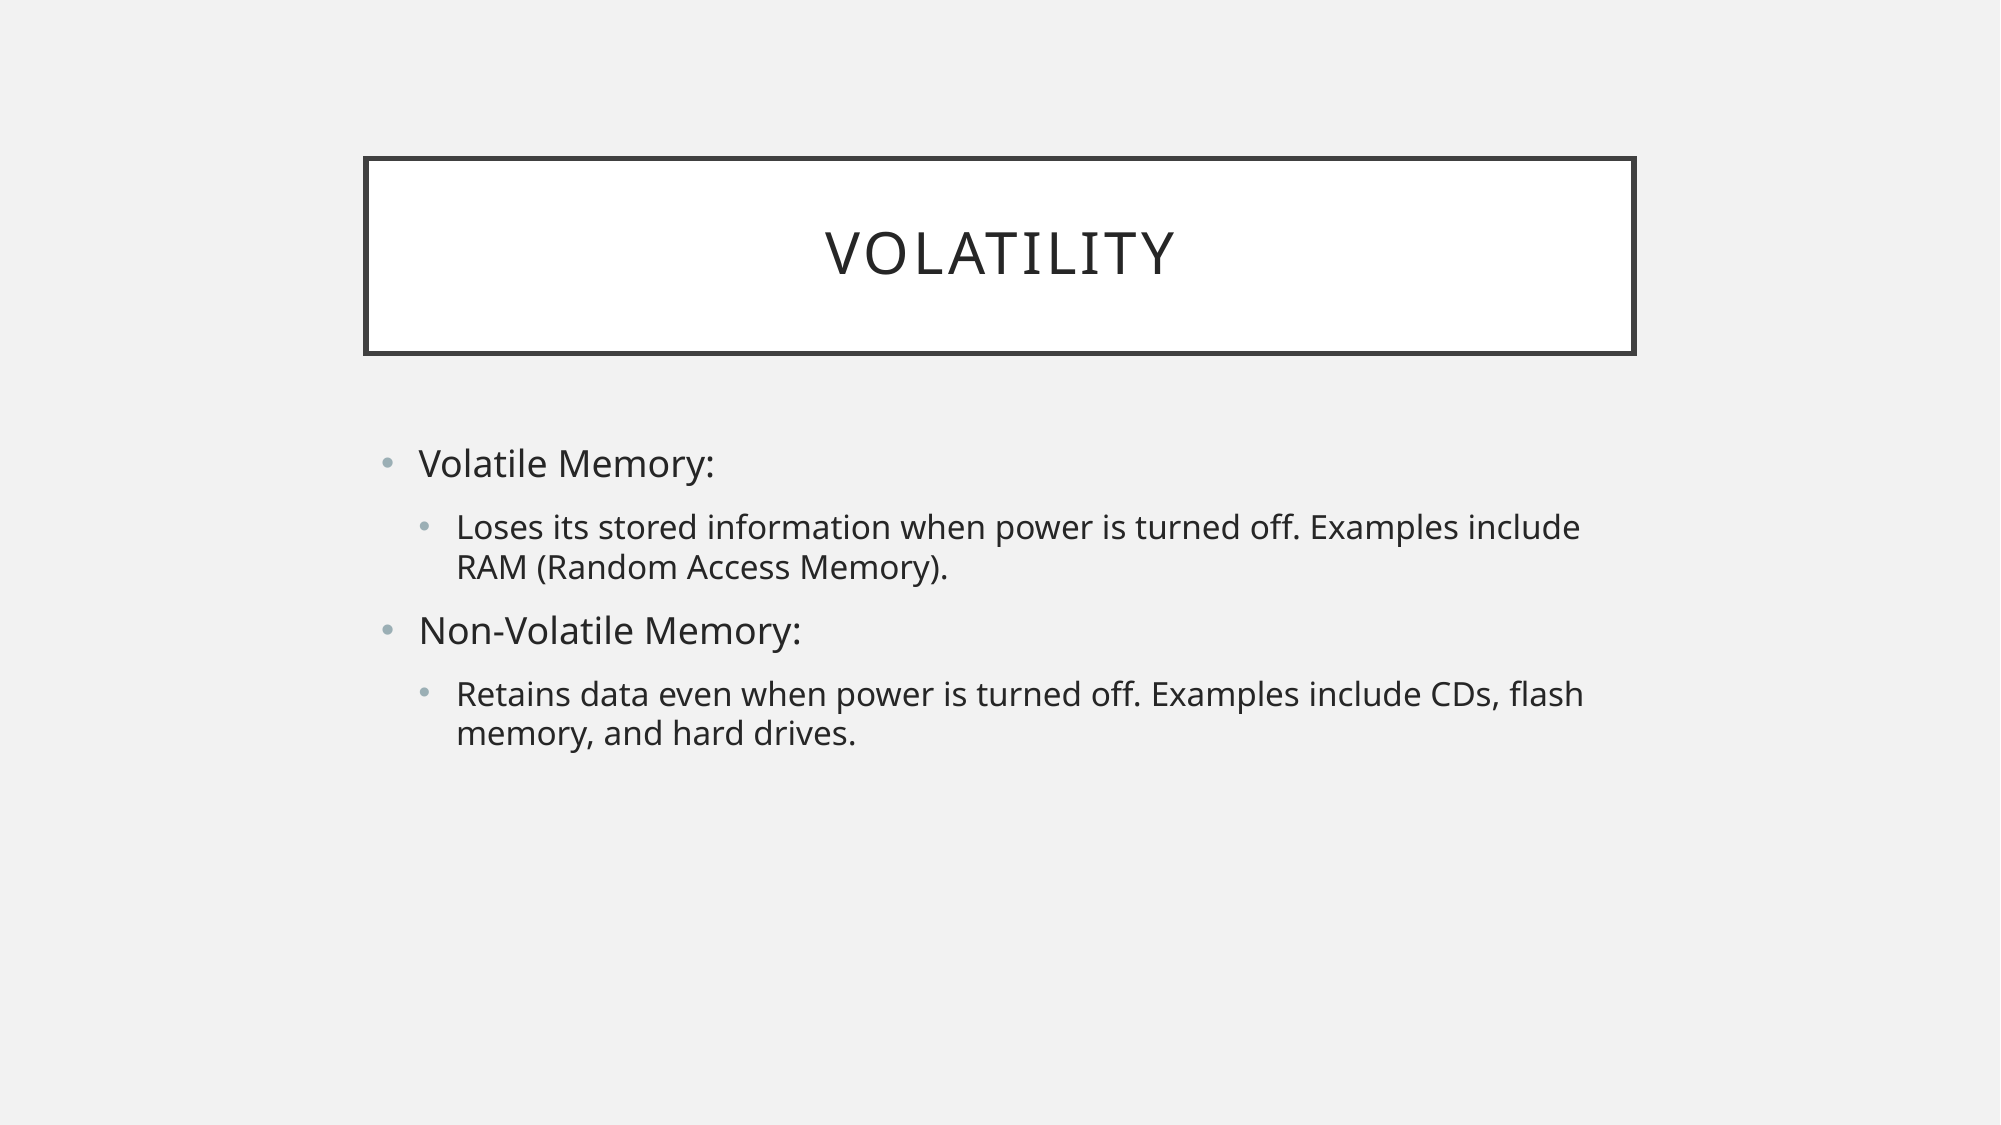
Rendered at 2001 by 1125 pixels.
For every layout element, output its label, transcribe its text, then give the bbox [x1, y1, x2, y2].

title Volatility [366, 158, 1634, 354]
list Volatile Memory: Loses its stored information when power is turned off. Examples include RAM (Random Access Memory). Non-Volatile Memory: Retains data even when power is turned off. Examples include CDs, flash memory, and hard drives. [366, 432, 1634, 942]
